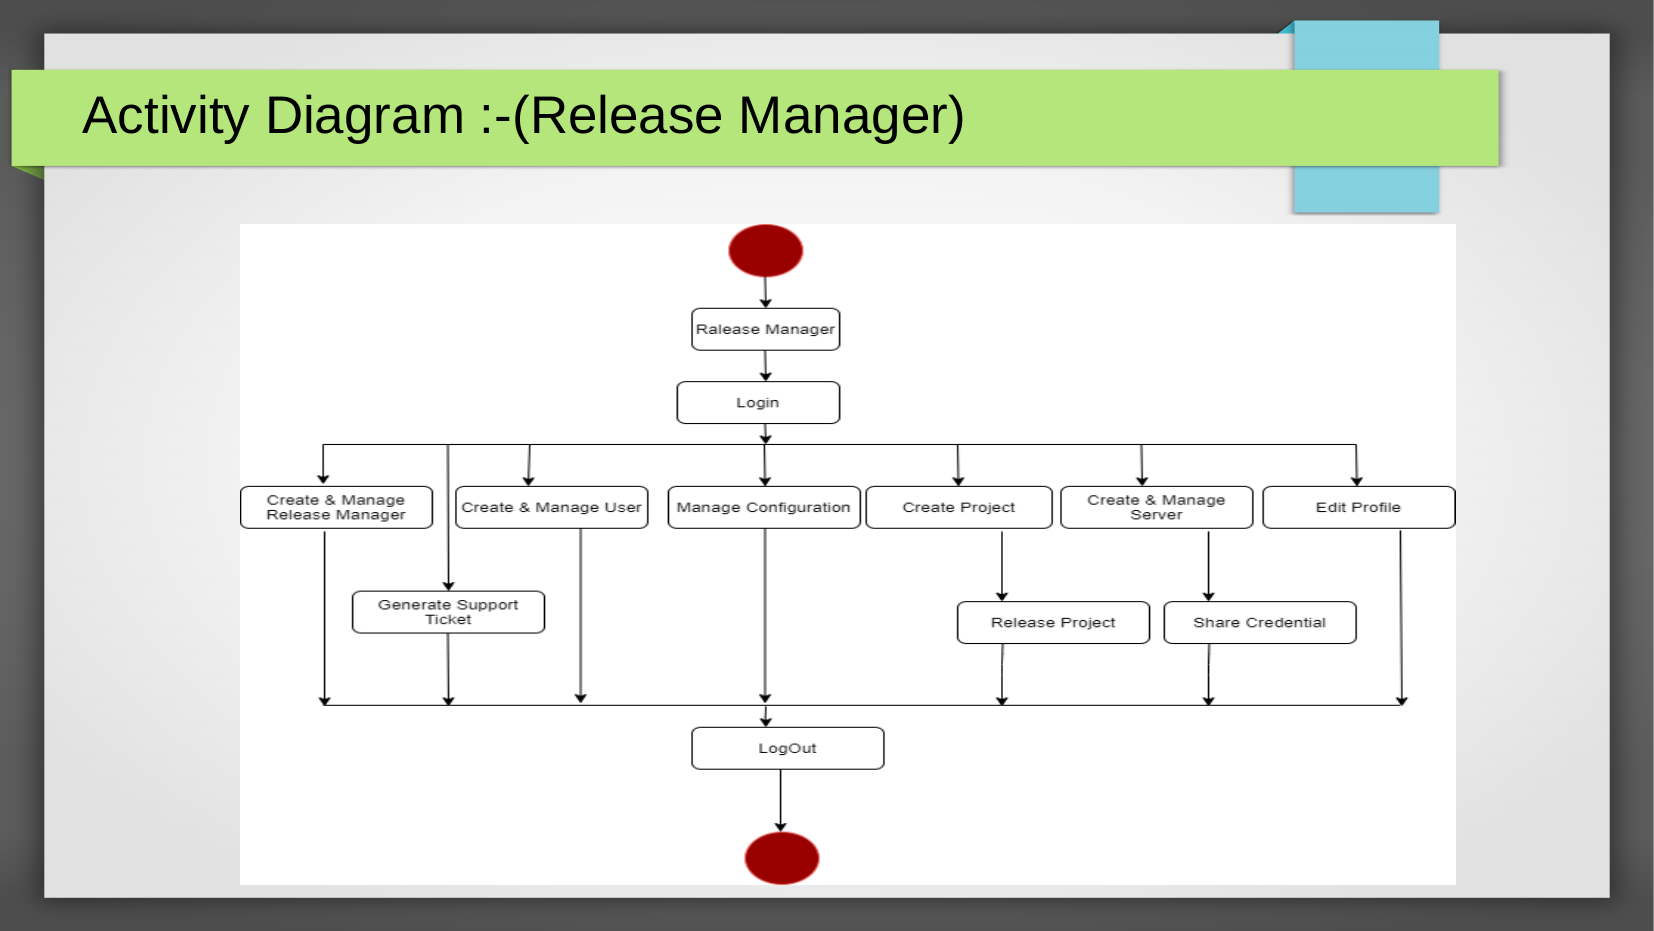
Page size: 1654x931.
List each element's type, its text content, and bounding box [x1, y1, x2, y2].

picture [0, 0, 1654, 931]
title Activity Diagram :-(Release Manager) [82, 70, 1264, 160]
